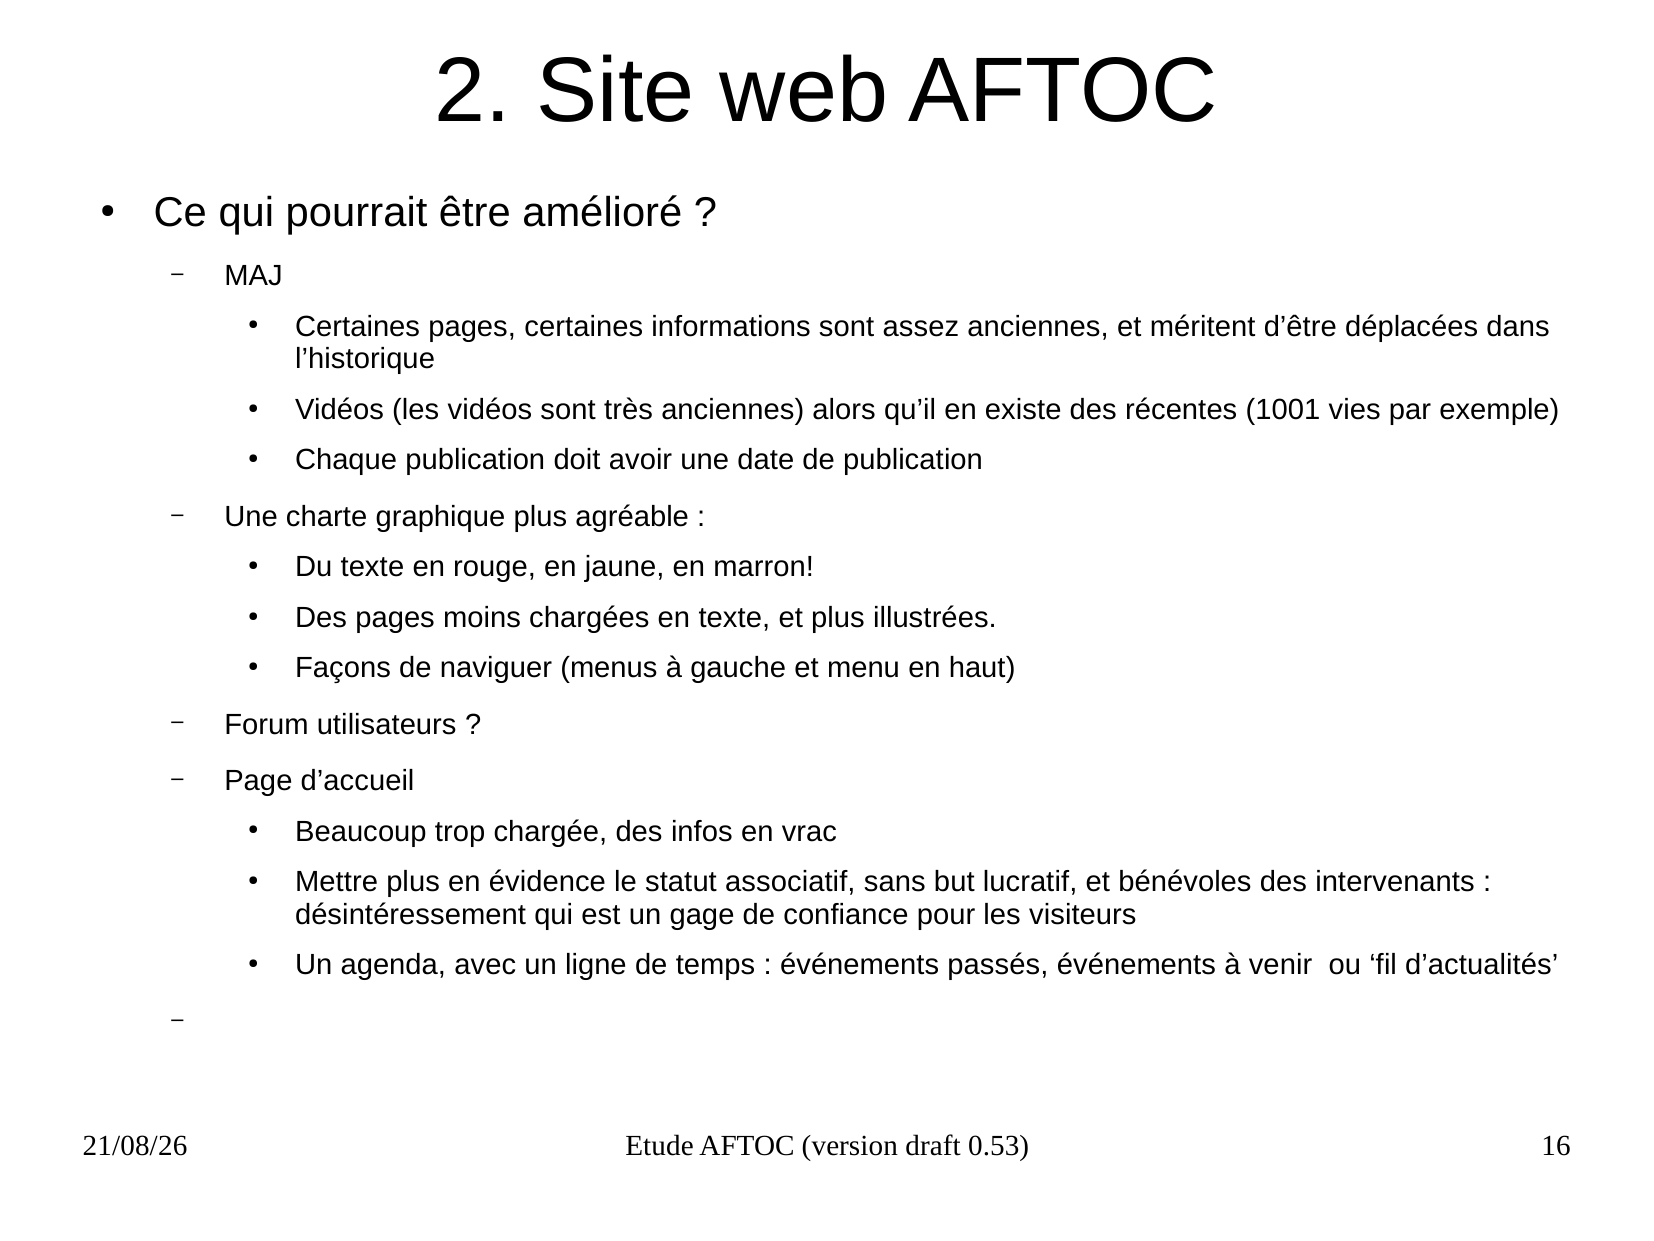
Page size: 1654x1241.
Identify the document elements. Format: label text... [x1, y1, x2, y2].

title 2. Site web AFTOC [82, 38, 1571, 141]
list Ce qui pourrait être amélioré ? MAJ Certaines pages, certaines informations sont assez anciennes, et méritent d’être déplacées dans l’historique Vidéos (les vidéos sont très anciennes) alors qu’il en existe des récentes (1001 vies par exemple) Chaque publication doit avoir une date de publication Une charte graphique plus agréable : Du texte en rouge, en jaune, en marron! Des pages moins chargées en texte, et plus illustrées. Façons de naviguer (menus à gauche et menu en haut) Forum utilisateurs ? Page d’accueil Beaucoup trop chargée, des infos en vrac Mettre plus en évidence le statut associatif, sans but lucratif, et bénévoles des intervenants : désintéressement qui est un gage de confiance pour les visiteurs Un agenda, avec un ligne de temps : événements passés, événements à venir ou ‘fil d’actualités’ [82, 188, 1571, 1016]
